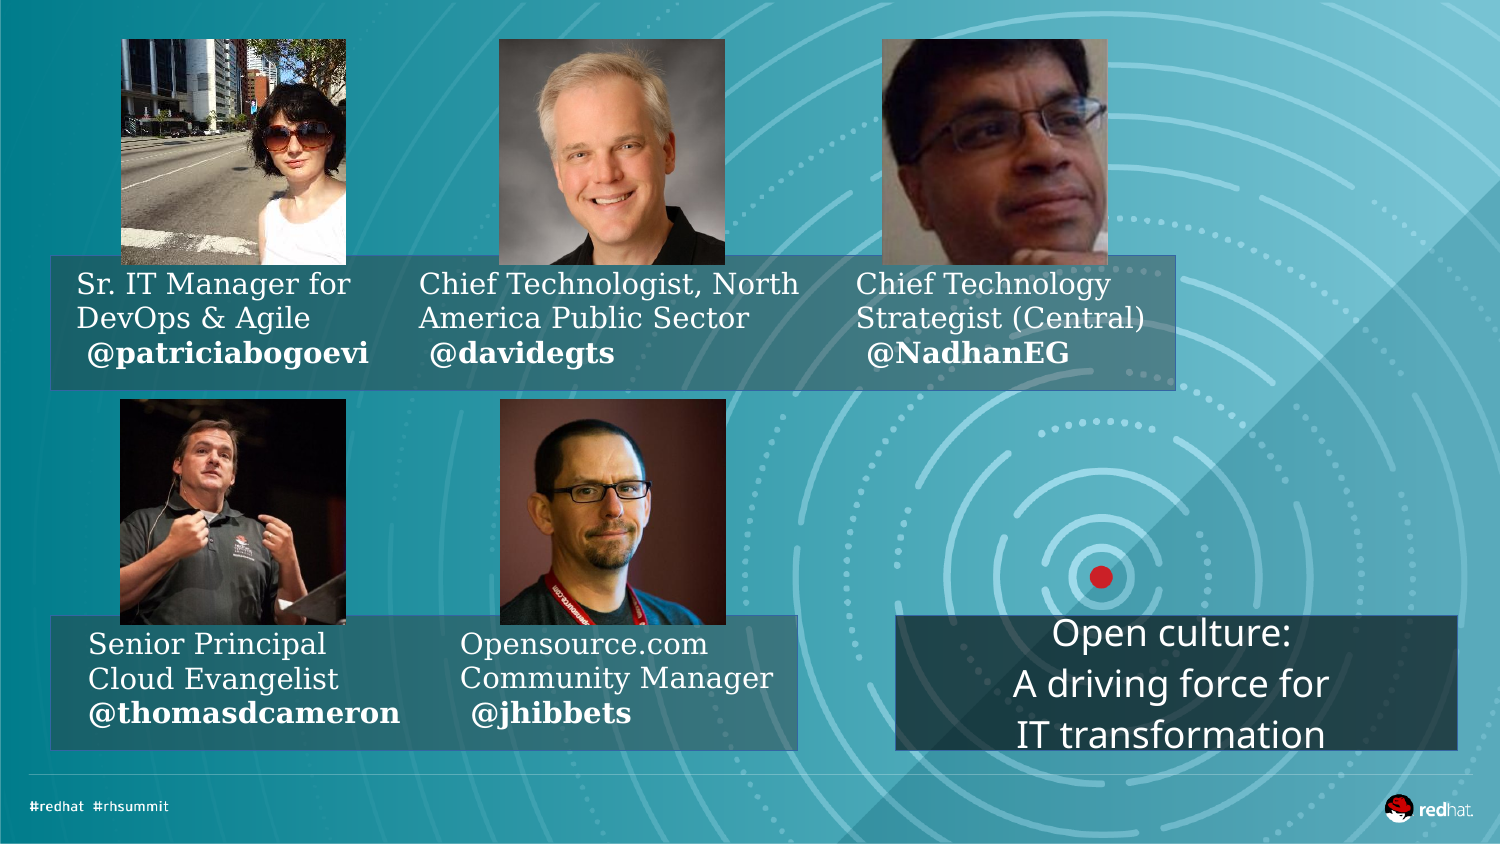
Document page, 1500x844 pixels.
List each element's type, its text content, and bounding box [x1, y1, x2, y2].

text_box Chief Technology Strategist (Central) @NadhanEG [840, 259, 1165, 391]
text_box Chief Technologist, North America Public Sector @davidegts [403, 259, 824, 391]
text_box [726, 615, 798, 620]
text_box [1108, 255, 1176, 391]
text_box [346, 615, 500, 751]
text_box [346, 255, 499, 259]
text_box Open culture: A driving force for IT transformation [895, 615, 1458, 751]
text_box Senior Principal Cloud Evangelist @thomasdcameron [73, 620, 426, 808]
text_box [50, 615, 120, 751]
picture [0, 0, 1500, 844]
text_box Opensource.com Community Manager @jhibbets [445, 620, 798, 808]
text_box Sr. IT Manager for DevOps & Agile @patriciabogoevi [61, 259, 403, 391]
text_box [725, 255, 882, 391]
text_box [50, 255, 121, 391]
